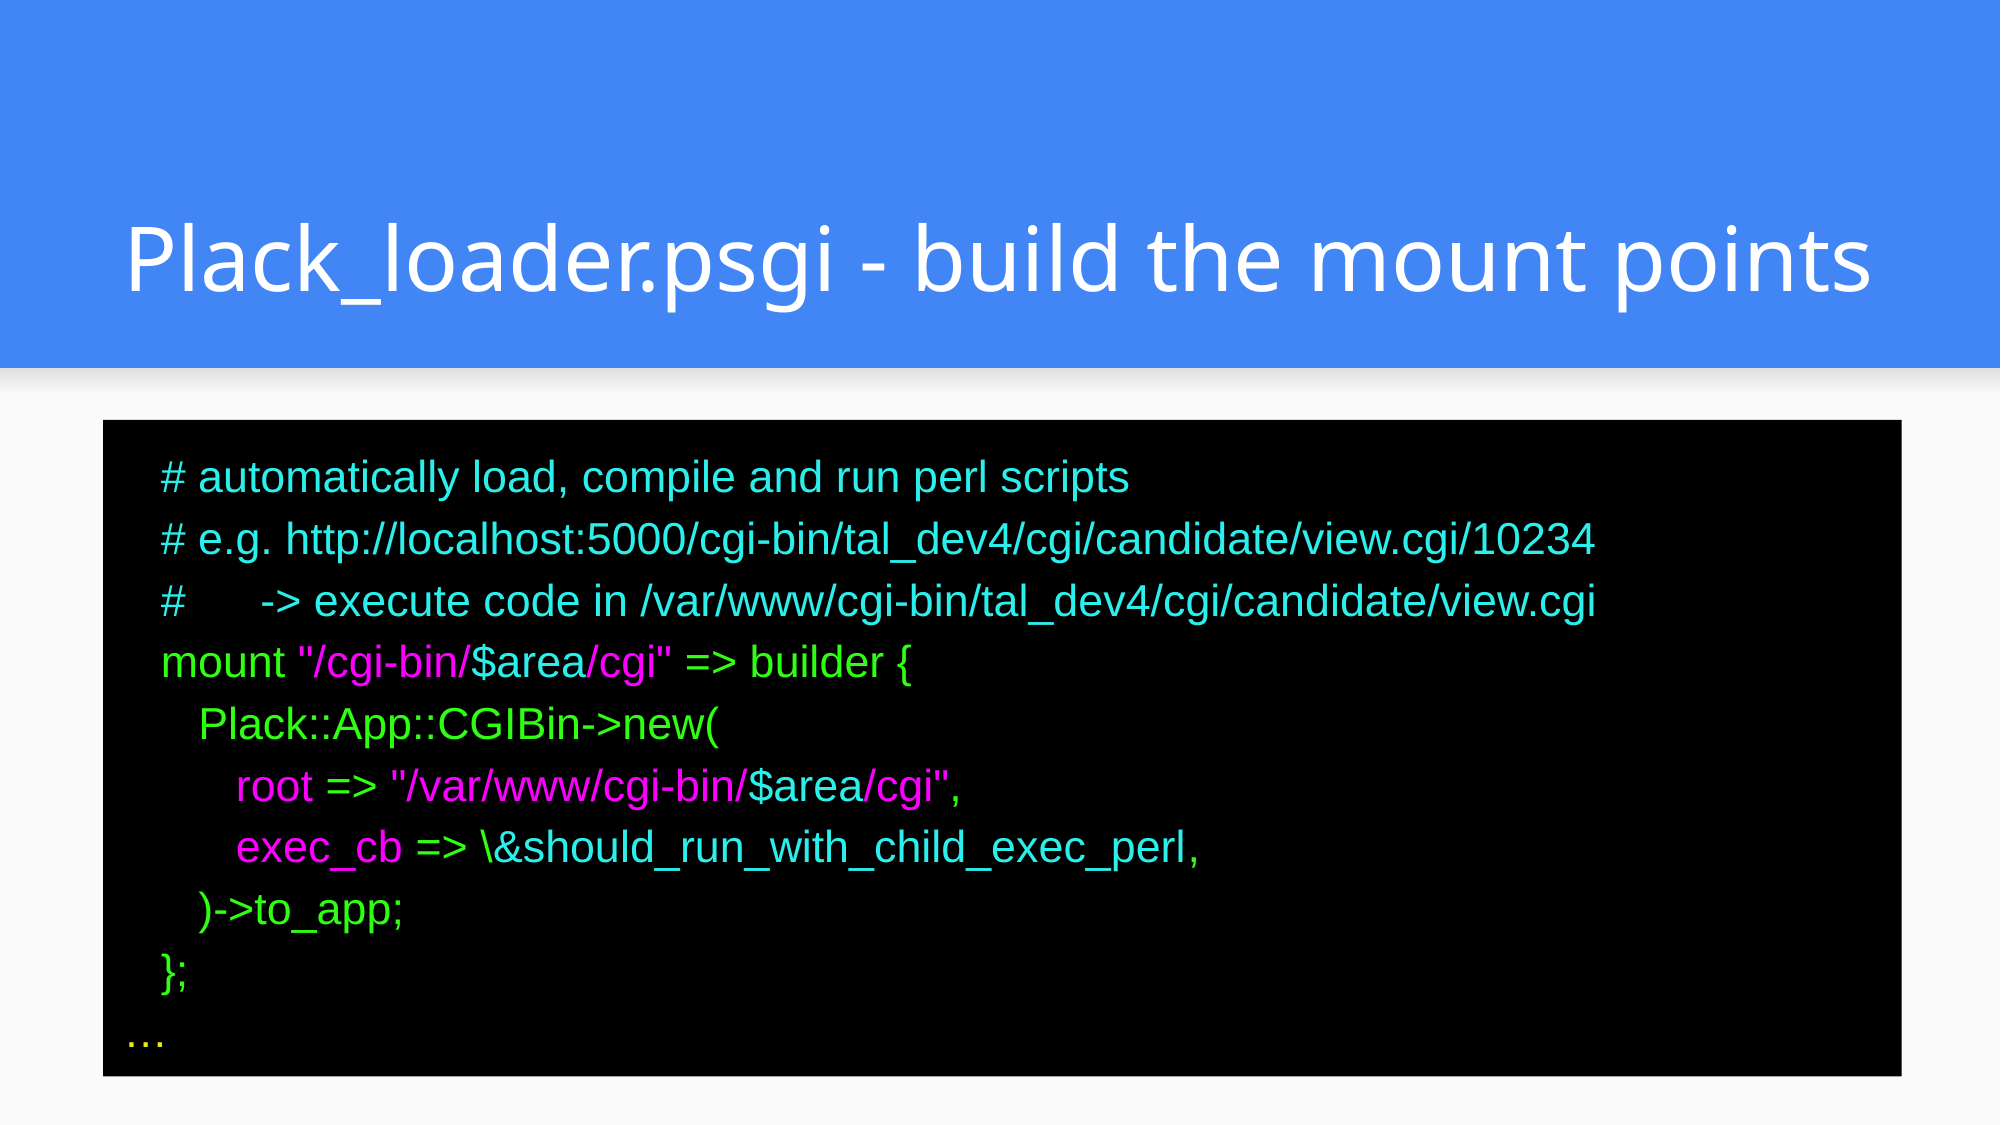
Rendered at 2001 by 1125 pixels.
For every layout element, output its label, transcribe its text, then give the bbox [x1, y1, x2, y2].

list # automatically load, compile and run perl scripts # e.g. http://localhost:5000/cgi-bin/tal_dev4/cgi/candidate/view.cgi/10234 # -> execute code in /var/www/cgi-bin/tal_dev4/cgi/candidate/view.cgi mount "/cgi-bin/$area/cgi" => builder { Plack::App::CGIBin->new( root => "/var/www/cgi-bin/$area/cgi", exec_cb => \&should_run_with_child_exec_perl, )->to_app; }; … [103, 419, 1902, 1077]
title Plack_loader.psgi - build the mount points [103, 161, 1902, 330]
